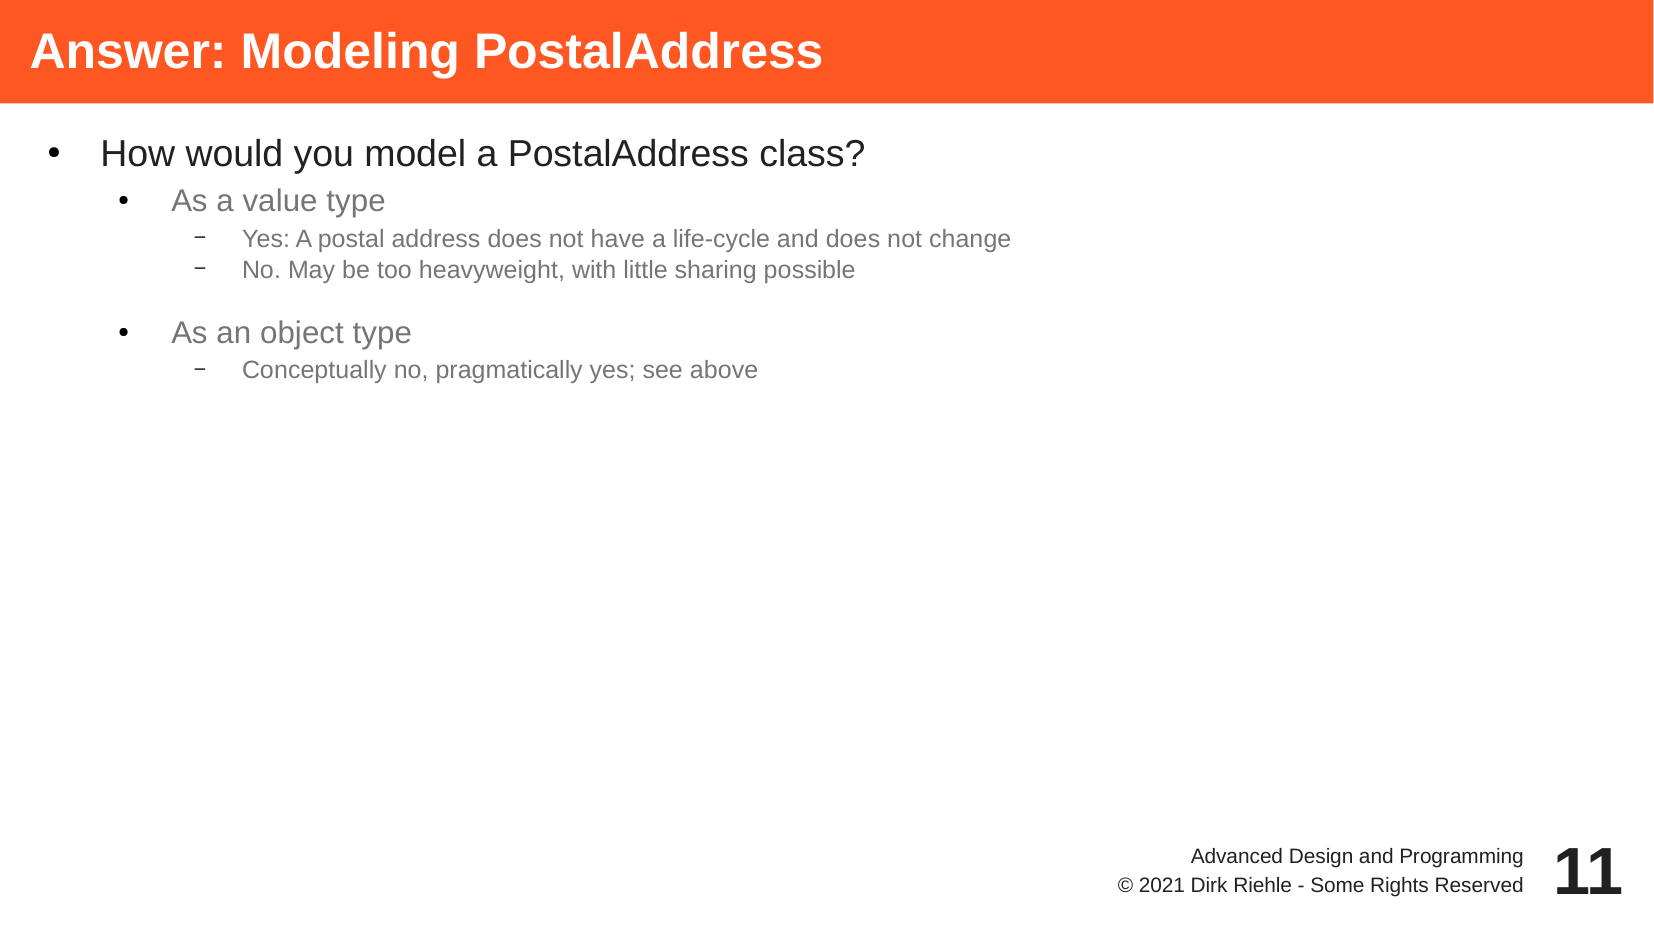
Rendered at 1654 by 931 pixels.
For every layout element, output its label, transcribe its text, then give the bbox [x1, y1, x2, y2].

title Answer: Modeling PostalAddress [0, 0, 1654, 104]
list How would you model a PostalAddress class? As a value type Yes: A postal address does not have a life-cycle and does not change No. May be too heavyweight, with little sharing possible As an object type Conceptually no, pragmatically yes; see above [29, 132, 1625, 813]
